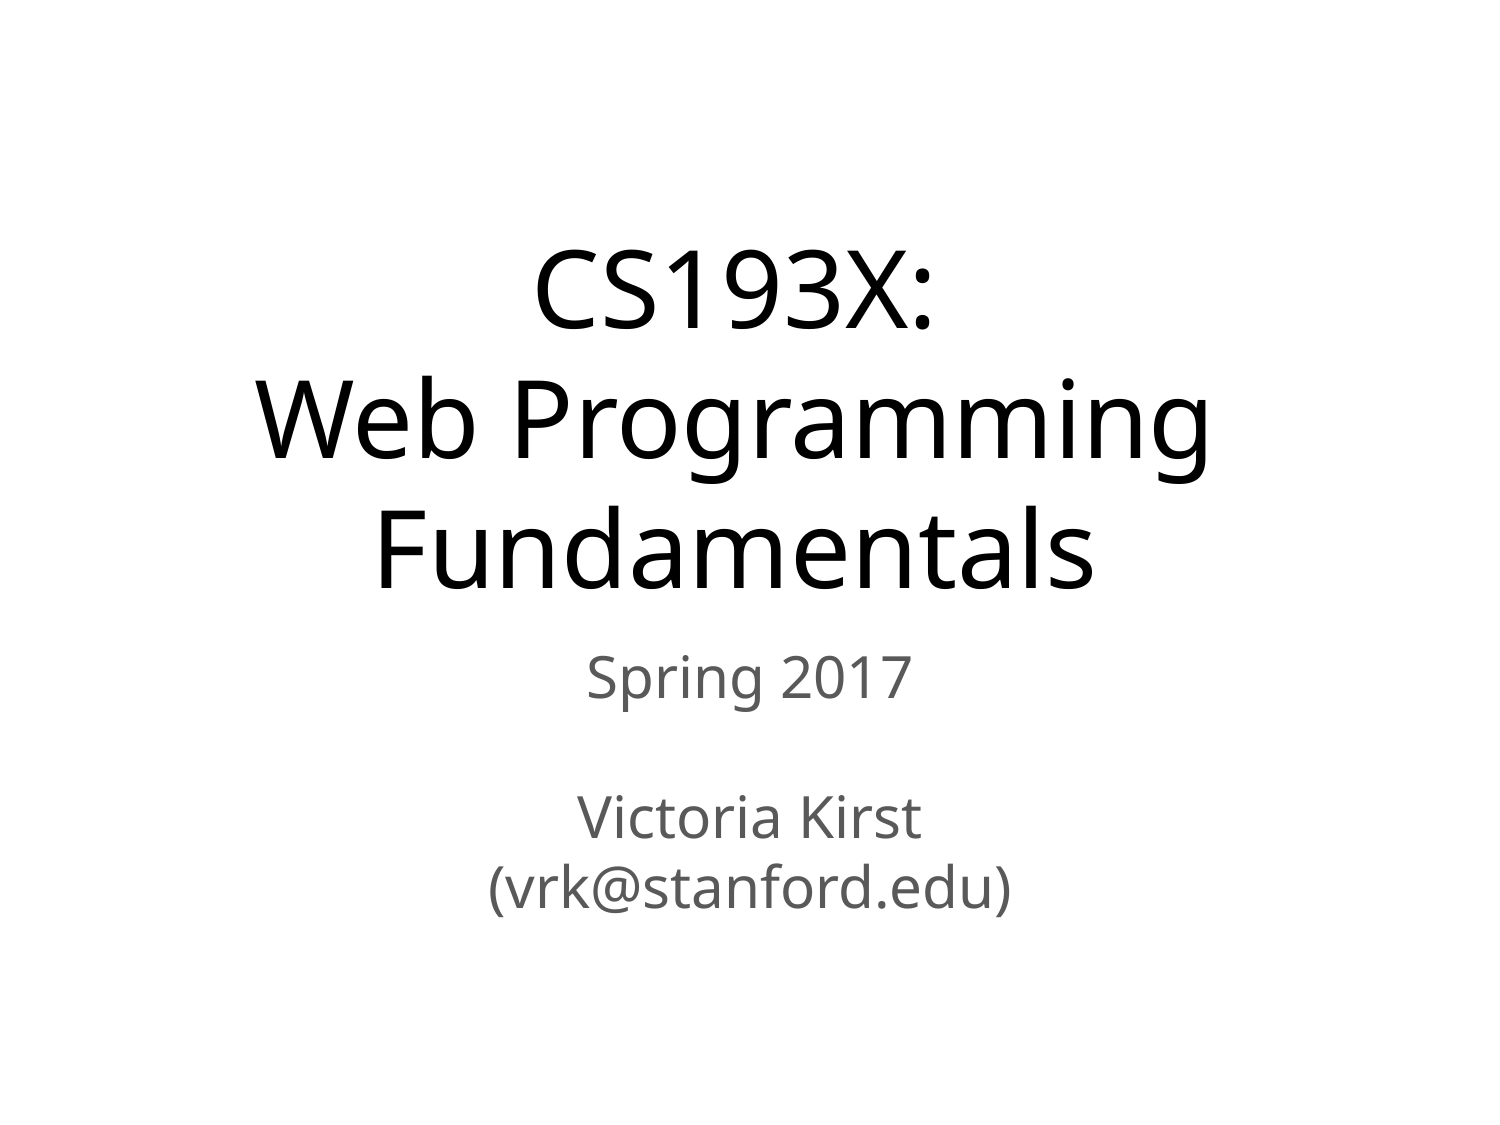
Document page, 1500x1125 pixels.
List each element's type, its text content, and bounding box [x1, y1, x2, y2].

title CS193X: Web Programming Fundamentals [36, 176, 1434, 626]
subtitle Spring 2017 Victoria Kirst (vrk@stanford.edu) [51, 625, 1449, 949]
